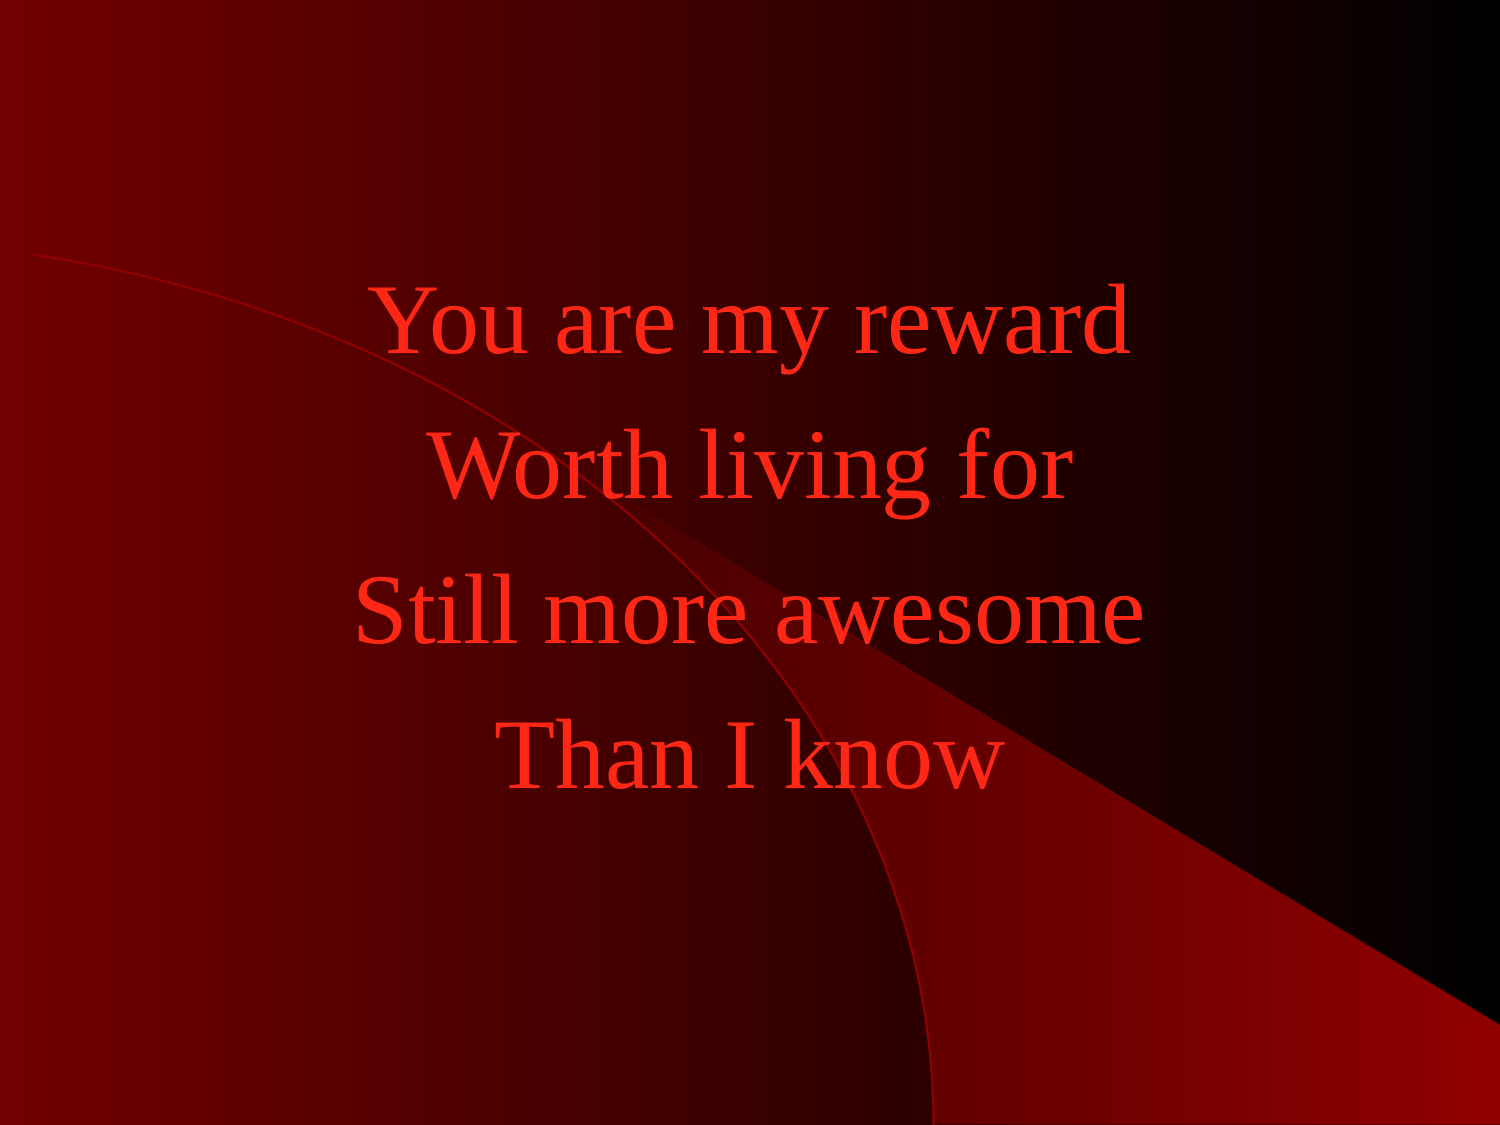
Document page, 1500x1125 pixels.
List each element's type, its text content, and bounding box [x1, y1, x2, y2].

subtitle You are my reward Worth living for Still more awesome Than I know [112, 212, 1388, 850]
